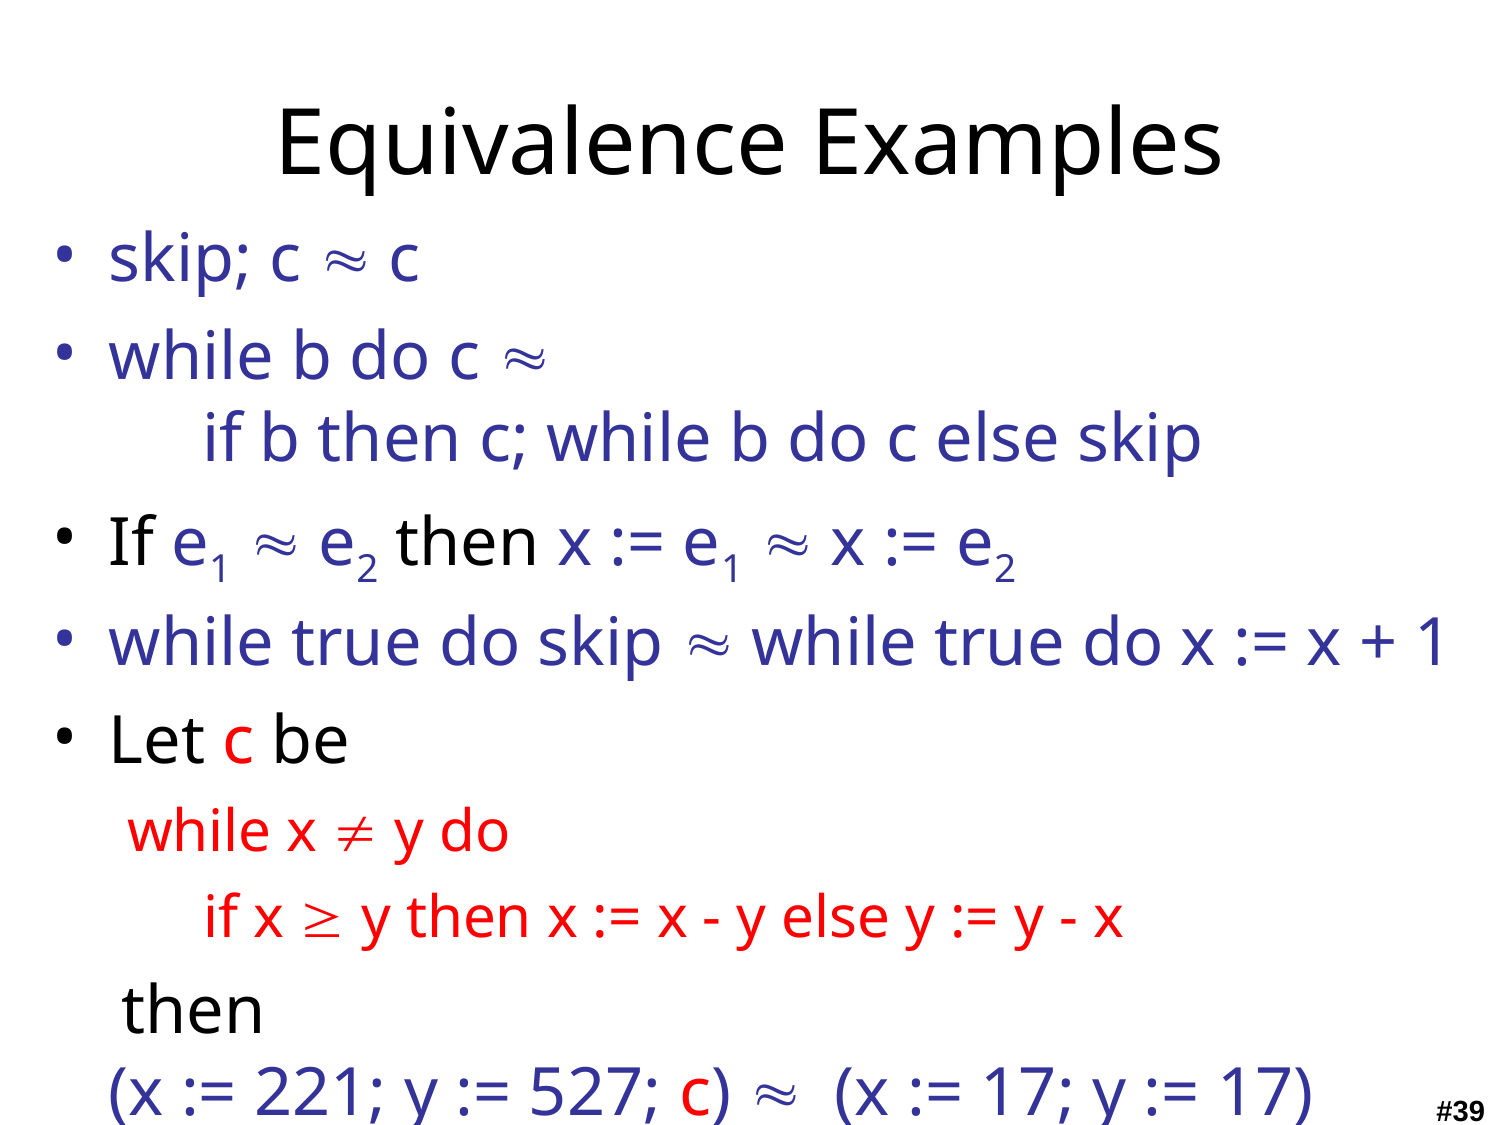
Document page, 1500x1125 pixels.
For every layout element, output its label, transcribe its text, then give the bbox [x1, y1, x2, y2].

title Equivalence Examples [75, 45, 1426, 208]
list skip; c  c while b do c  if b then c; while b do c else skip If e1  e2 then x := e1  x := e2 while true do skip  while true do x := x + 1 Let c be while x  y do if x  y then x := x - y else y := y - x then (x := 221; y := 527; c) (x := 17; y := 17) [37, 208, 1476, 1125]
